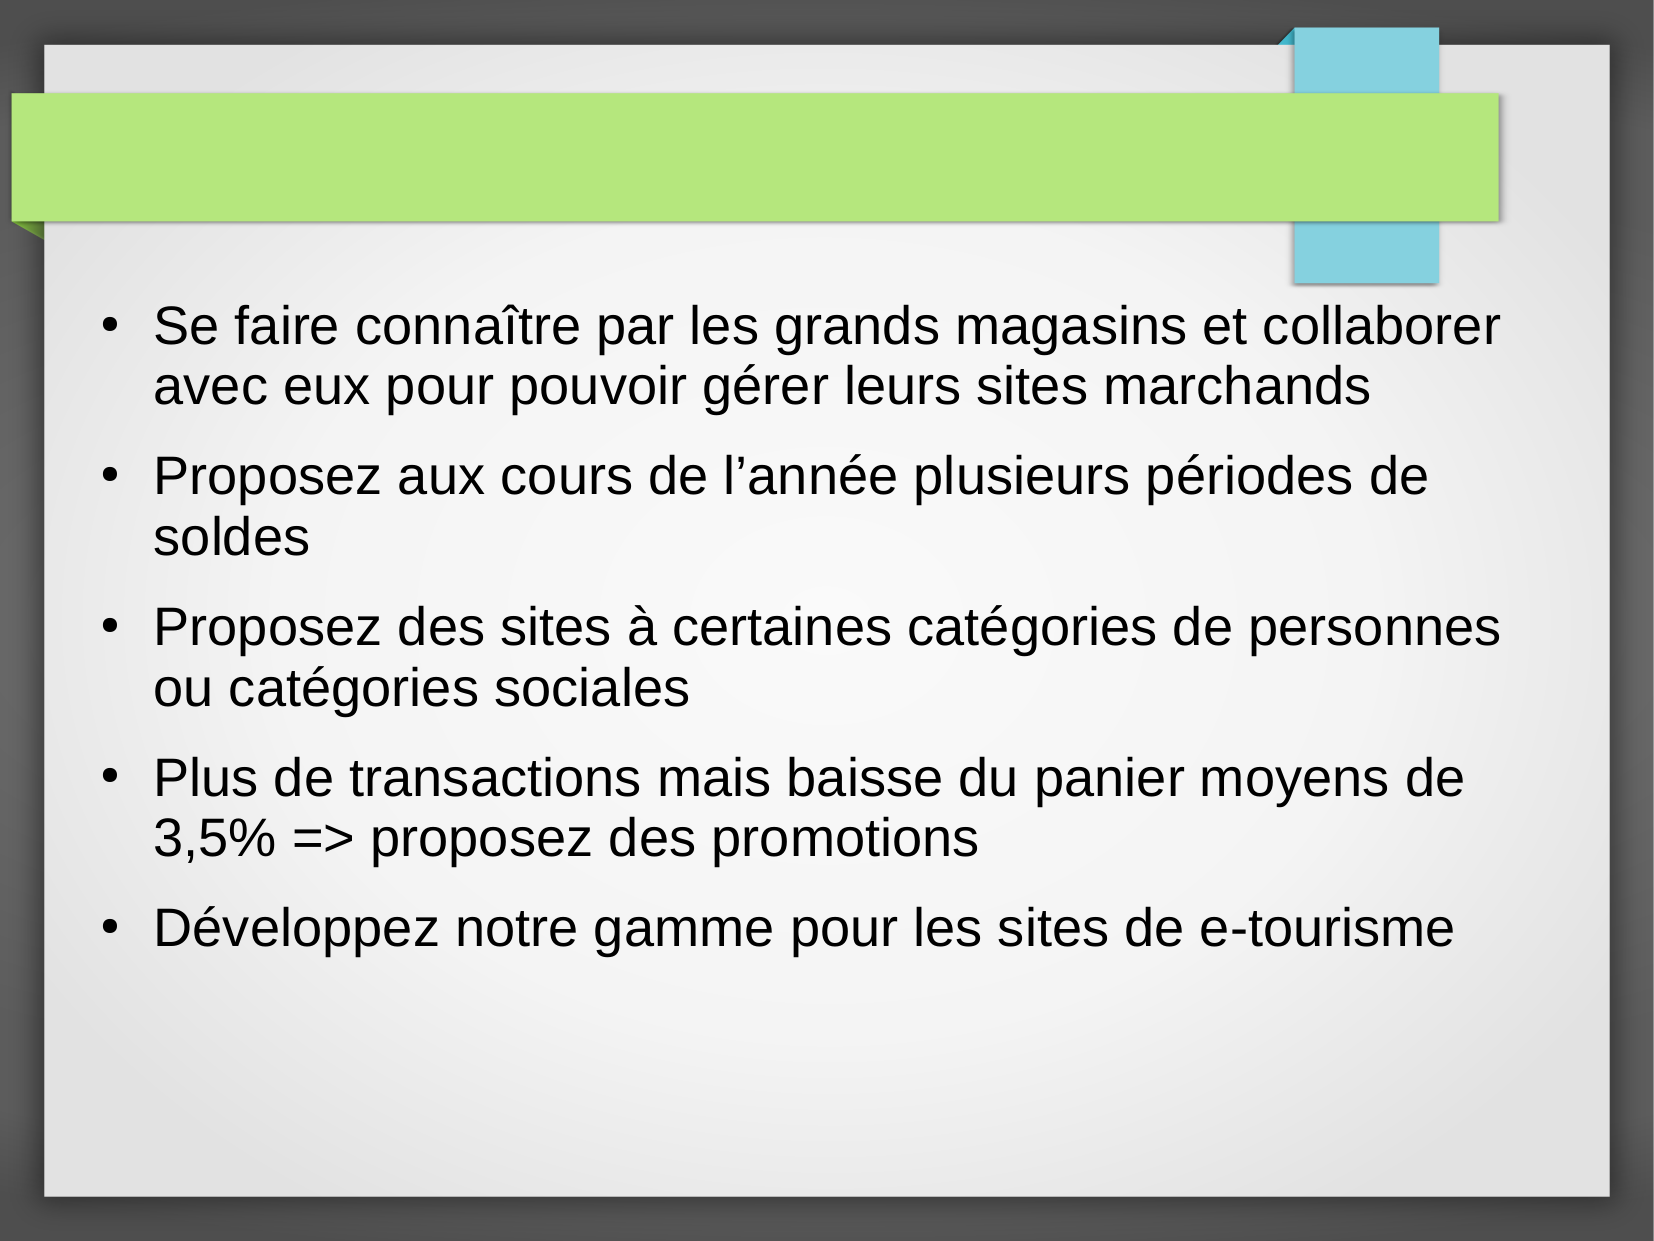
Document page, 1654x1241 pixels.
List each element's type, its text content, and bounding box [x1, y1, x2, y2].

picture [0, 0, 1654, 1241]
list Se faire connaître par les grands magasins et collaborer avec eux pour pouvoir gérer leurs sites marchands Proposez aux cours de l’année plusieurs périodes de soldes Proposez des sites à certaines catégories de personnes ou catégories sociales Plus de transactions mais baisse du panier moyens de 3,5% => proposez des promotions Développez notre gamme pour les sites de e-tourisme [82, 295, 1571, 993]
